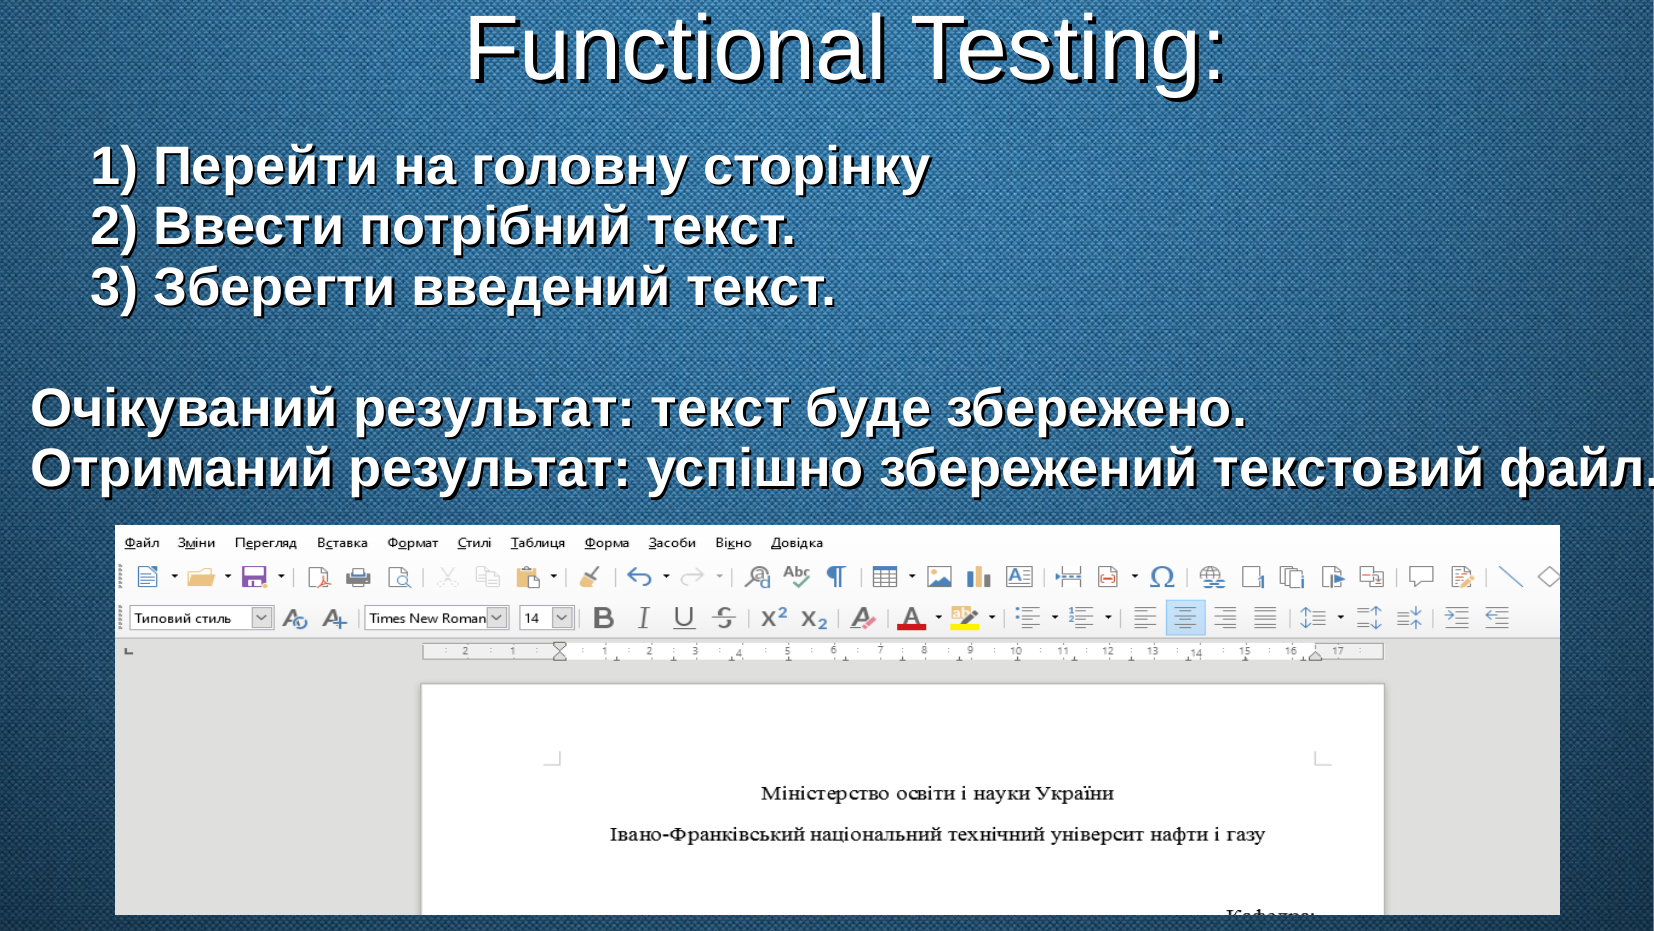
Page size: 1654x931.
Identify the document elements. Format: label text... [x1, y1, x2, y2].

picture [0, 0, 1654, 931]
subtitle 1) Перейти на головну сторінку 2) Ввести потрібний текст. 3) Зберегти введений текст. Очікуваний результат: текст буде збережено. Отриманий результат: успішно збережений текстовий файл. [30, 135, 1654, 499]
title Functional Testing: [101, 0, 1591, 126]
